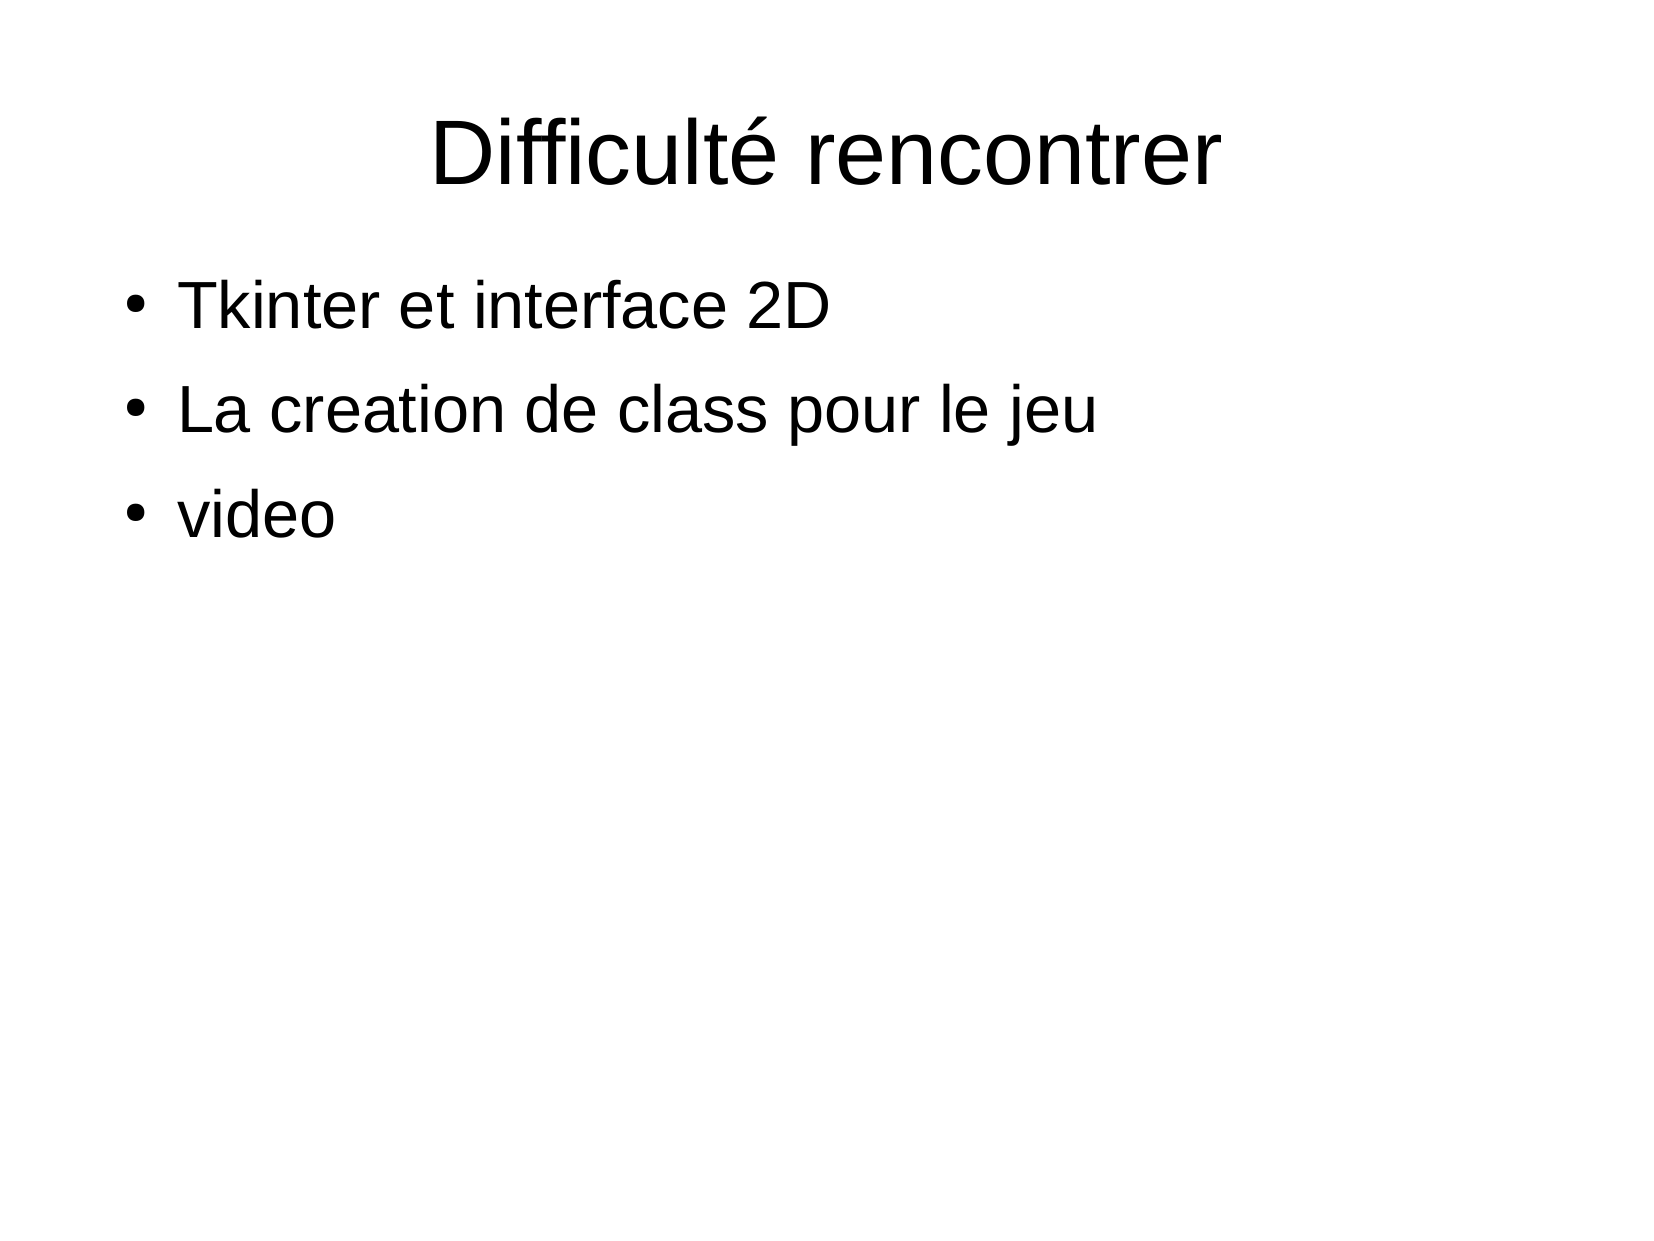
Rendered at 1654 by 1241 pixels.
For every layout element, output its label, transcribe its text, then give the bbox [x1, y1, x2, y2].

title Difficulté rencontrer [82, 49, 1571, 257]
list Tkinter et interface 2D La creation de class pour le jeu video [106, 268, 1595, 1087]
